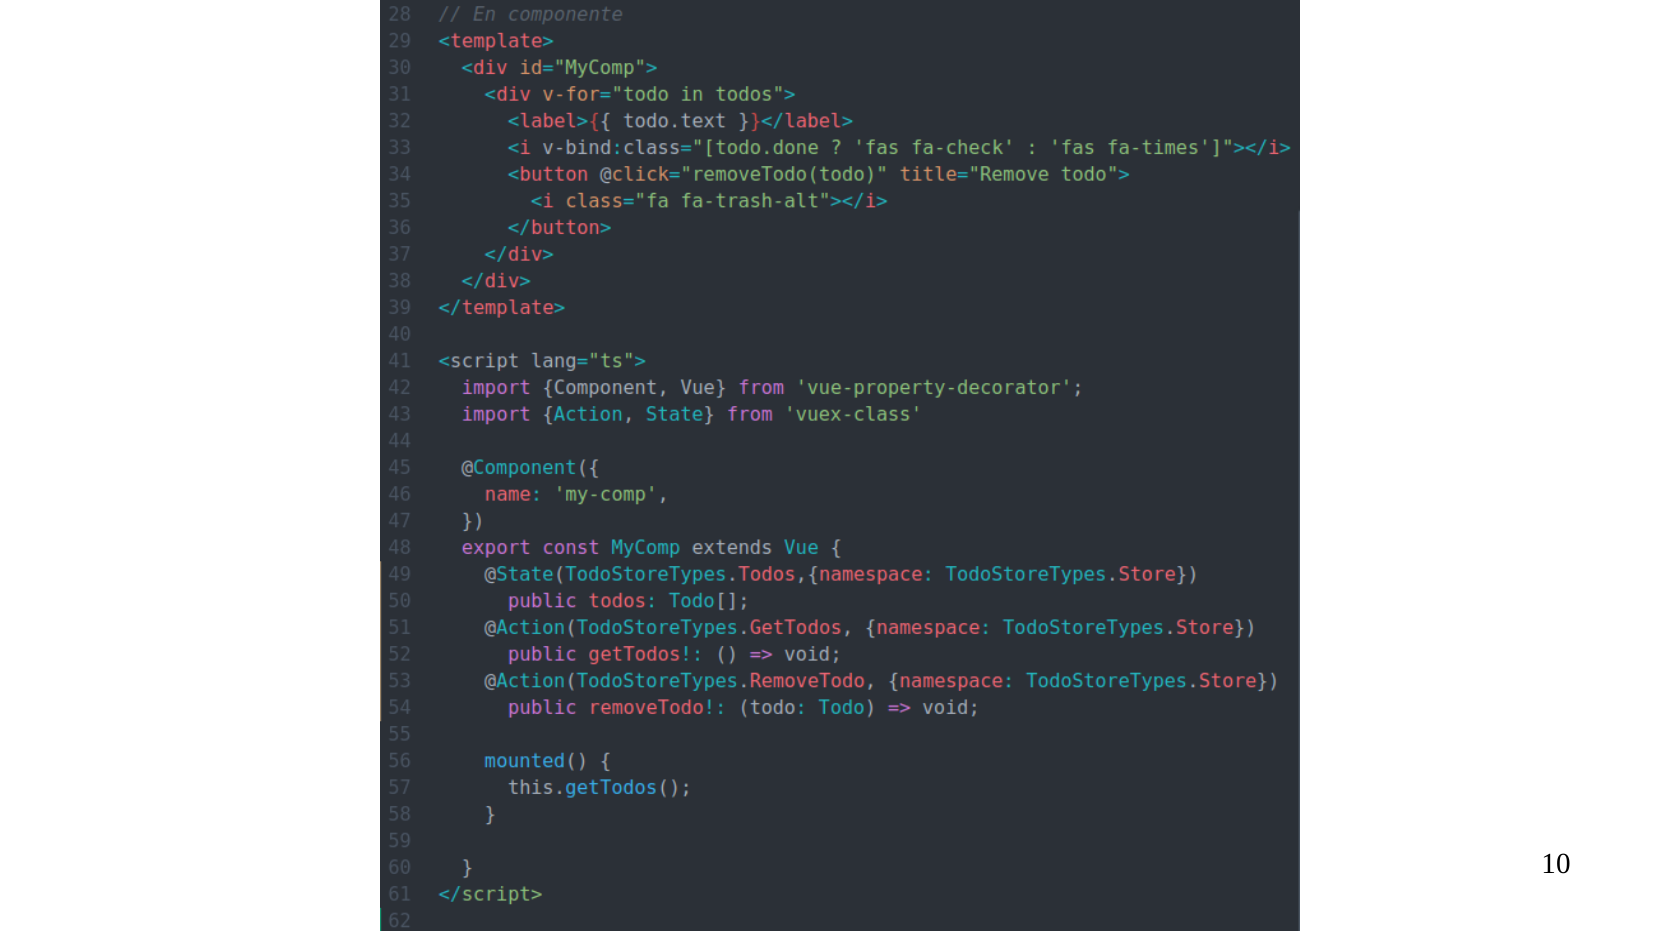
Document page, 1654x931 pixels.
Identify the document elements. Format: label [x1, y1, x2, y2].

picture [380, 0, 1300, 931]
